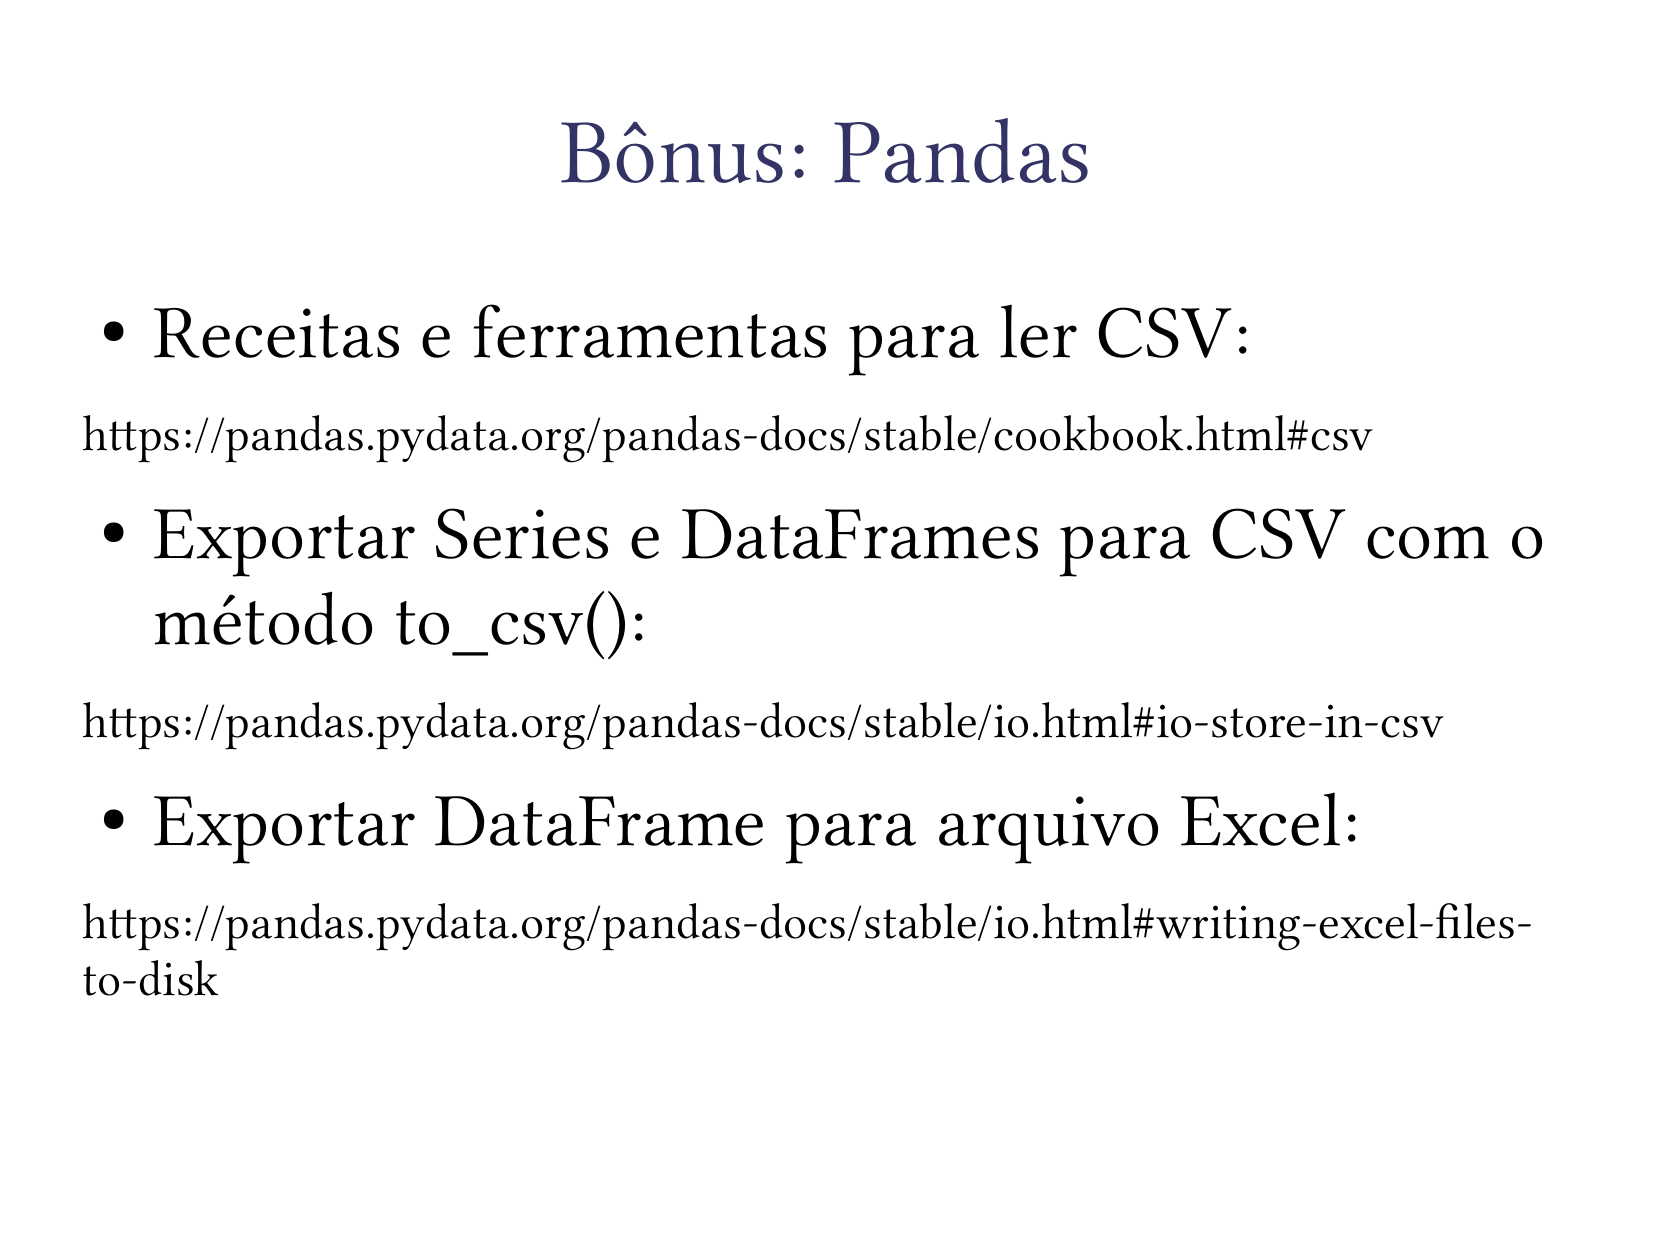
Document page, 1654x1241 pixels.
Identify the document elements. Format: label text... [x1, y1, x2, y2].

title Bônus: Pandas [82, 49, 1571, 257]
list Receitas e ferramentas para ler CSV: https://pandas.pydata.org/pandas-docs/stable/cookbook.html#csv Exportar Series e DataFrames para CSV com o método to_csv(): https://pandas.pydata.org/pandas-docs/stable/io.html#io-store-in-csv Exportar DataFrame para arquivo Excel: https://pandas.pydata.org/pandas-docs/stable/io.html#writing-excel-files-to-disk [82, 290, 1571, 1010]
